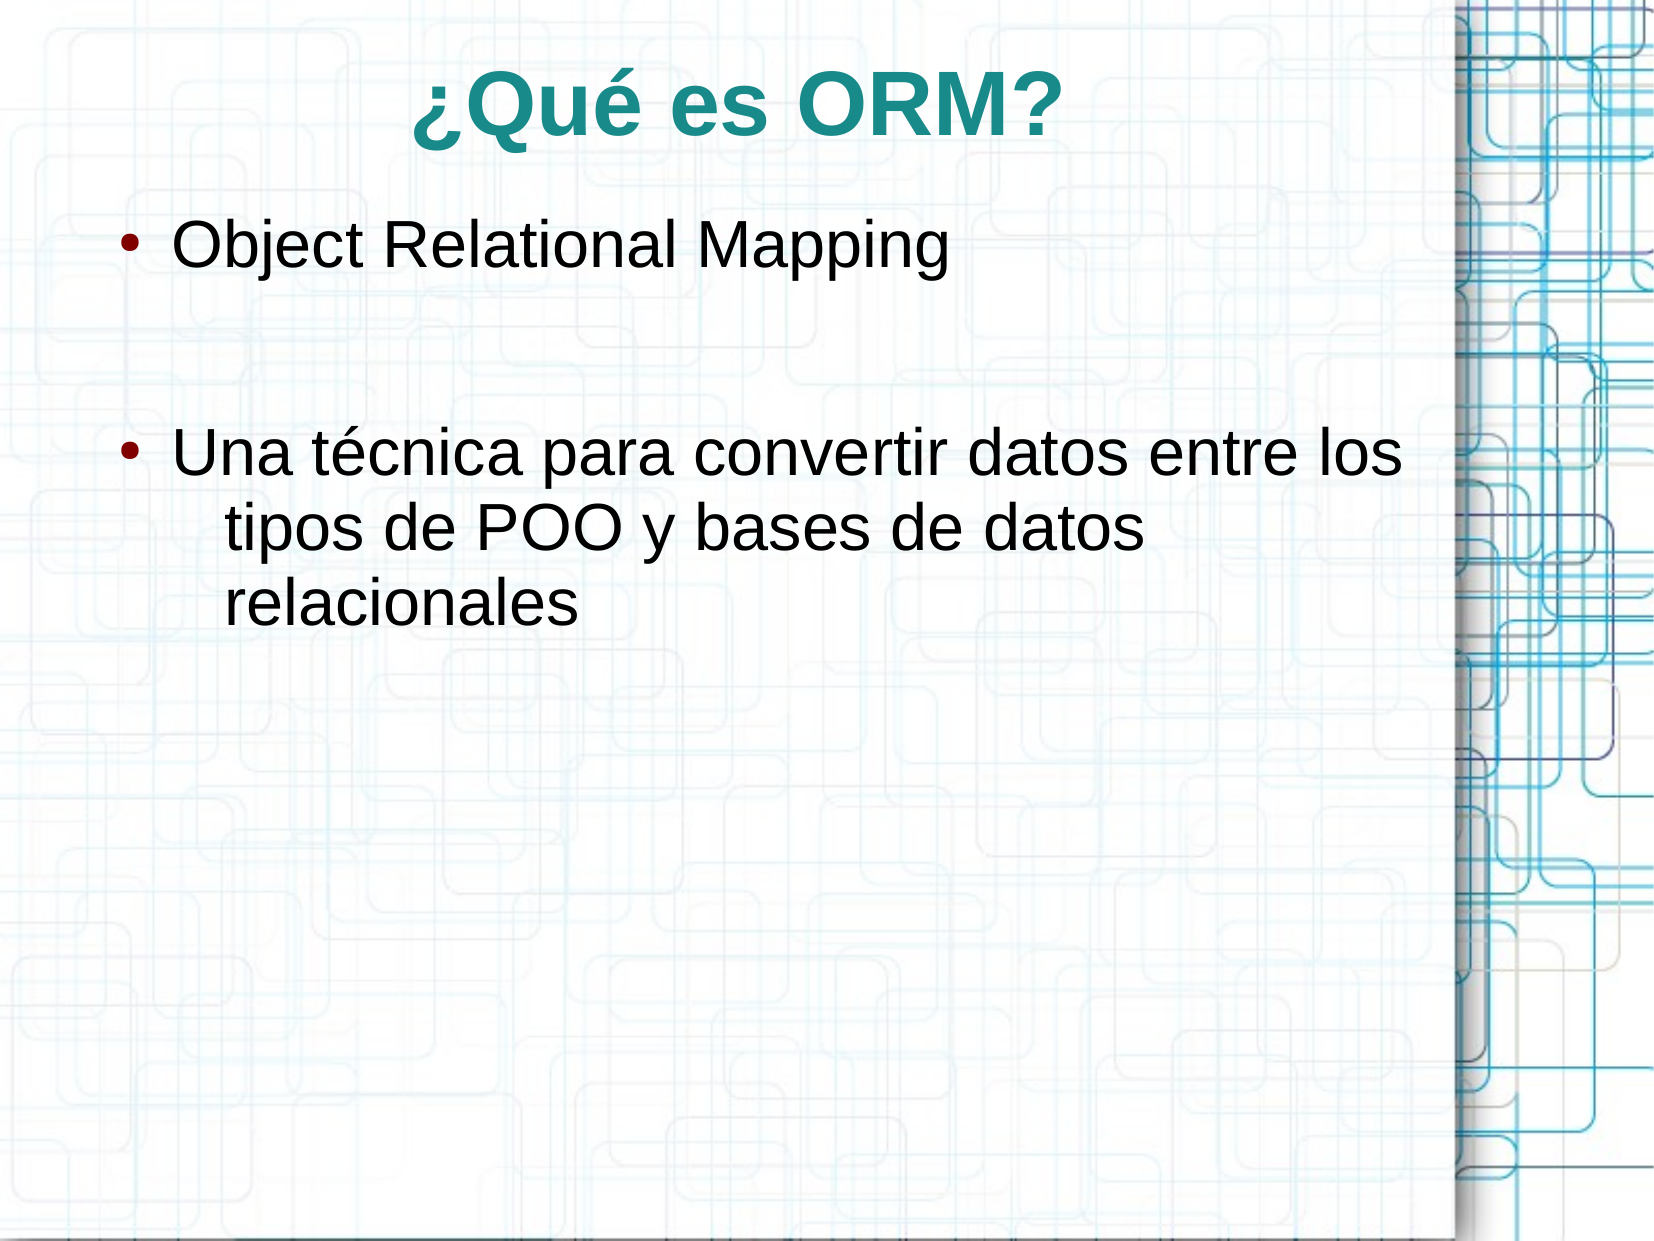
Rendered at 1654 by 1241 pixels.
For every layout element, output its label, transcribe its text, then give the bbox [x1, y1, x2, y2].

list Object Relational Mapping Una técnica para convertir datos entre los tipos de POO y bases de datos relacionales [82, 206, 1418, 1240]
picture [0, 0, 1654, 1241]
title ¿Qué es ORM? [59, 0, 1418, 208]
